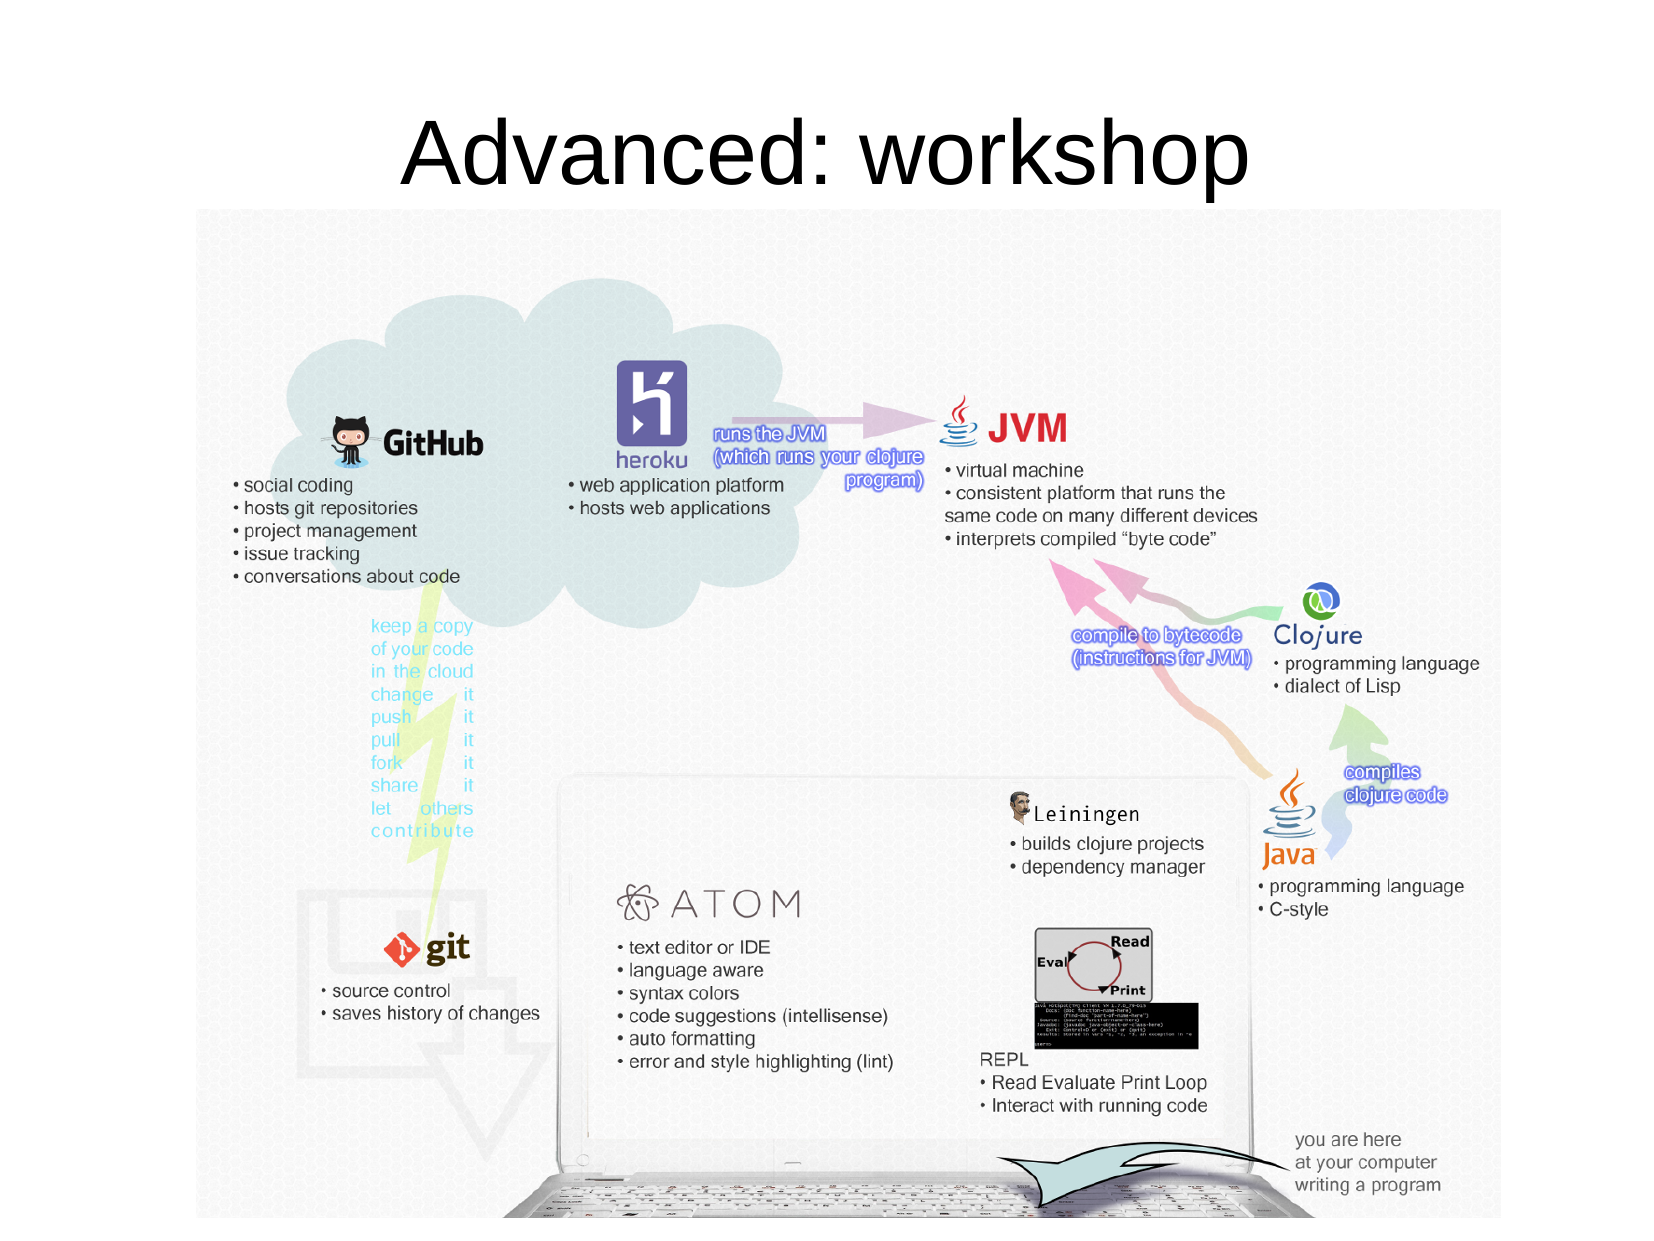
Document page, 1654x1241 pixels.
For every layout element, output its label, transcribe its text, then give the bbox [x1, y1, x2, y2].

picture [196, 209, 1501, 1218]
title Advanced: workshop [82, 49, 1571, 257]
